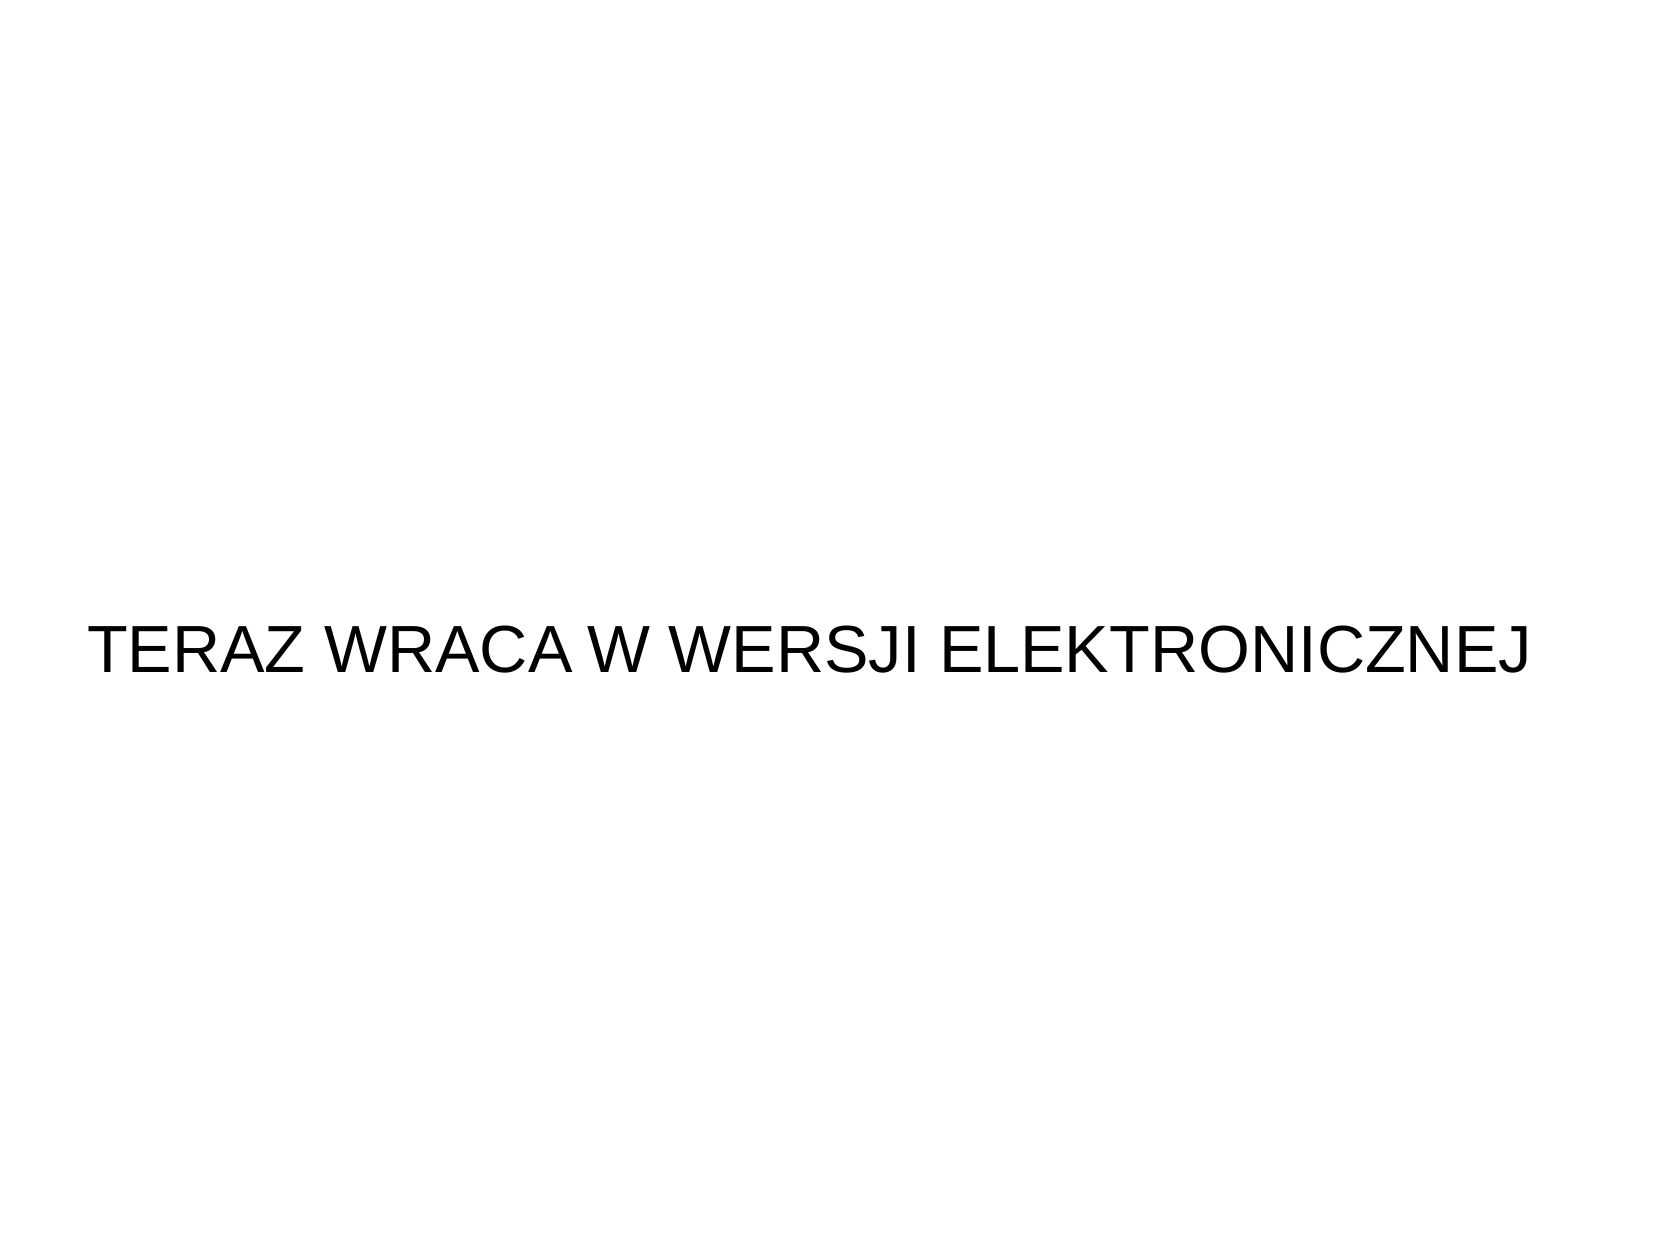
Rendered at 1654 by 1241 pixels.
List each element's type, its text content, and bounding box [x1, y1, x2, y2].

subtitle TERAZ WRACA W WERSJI ELEKTRONICZNEJ [82, 290, 1538, 1010]
